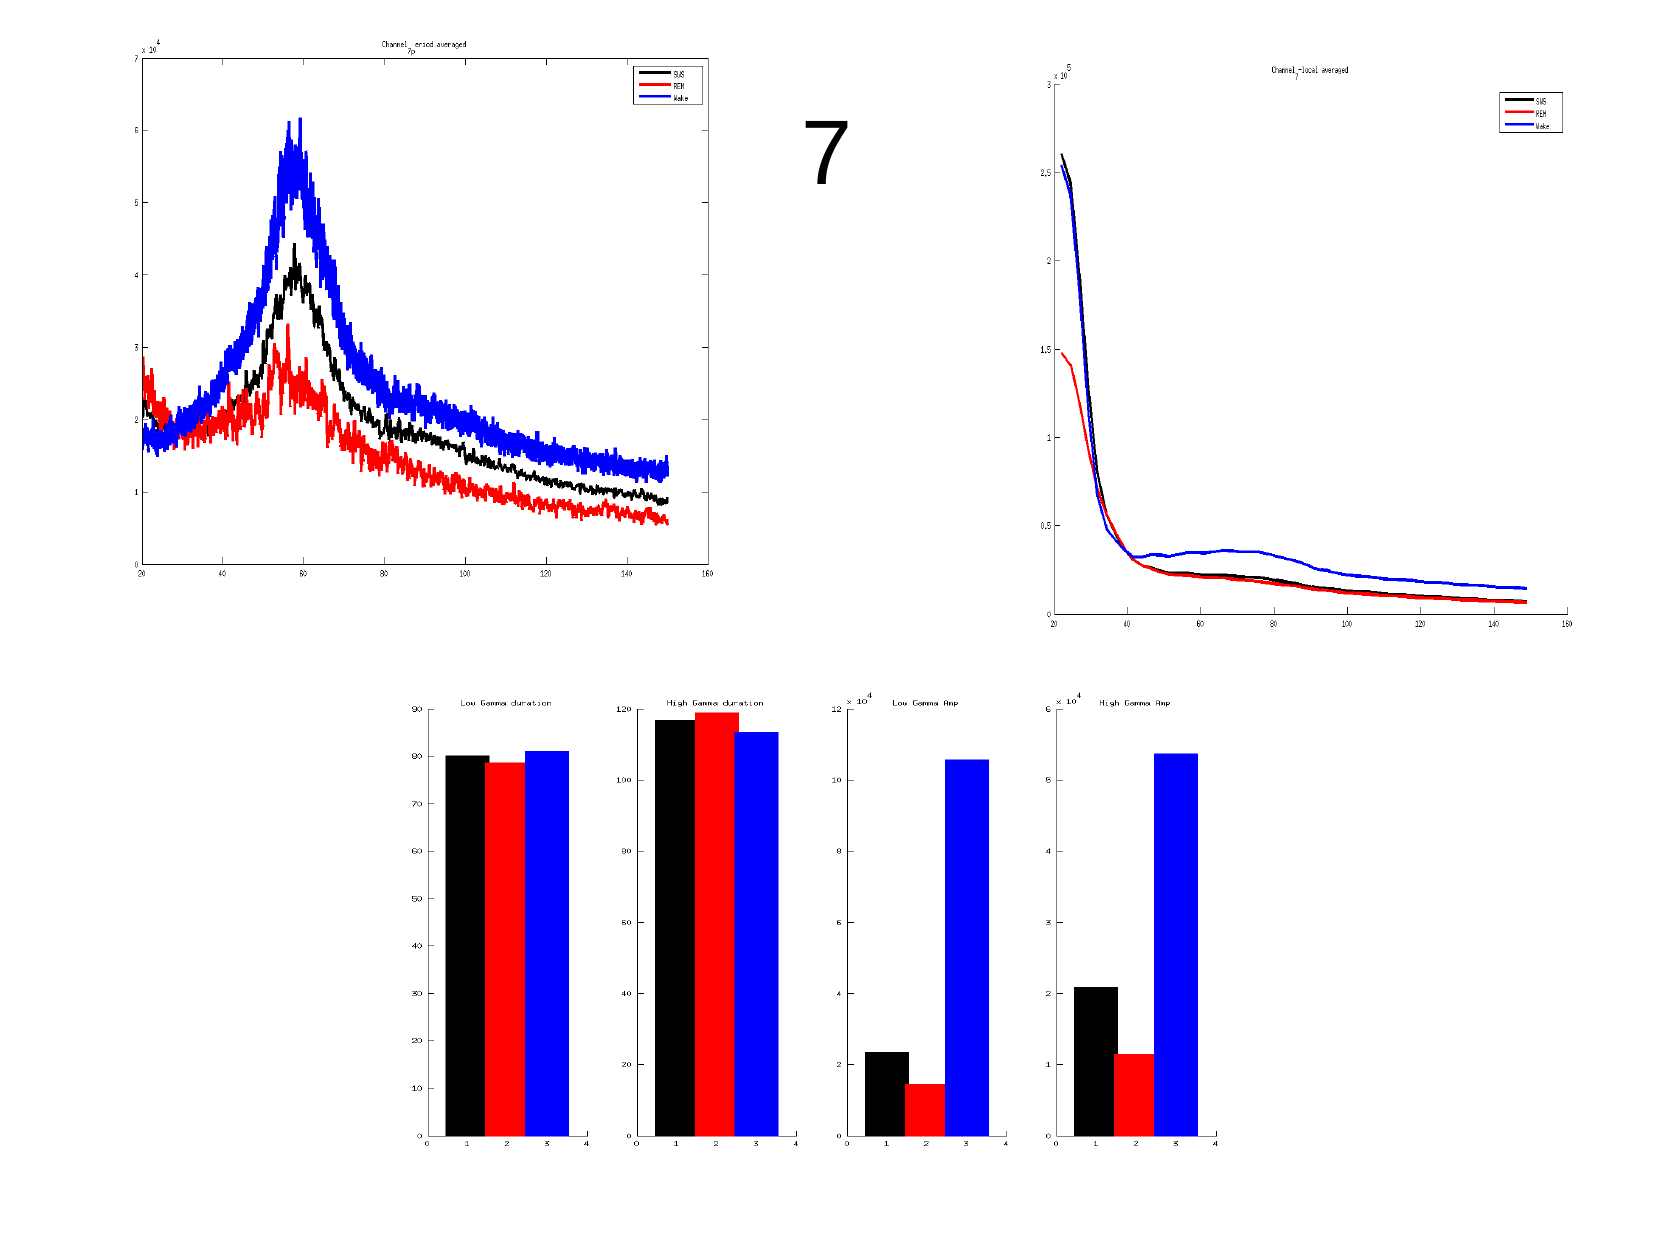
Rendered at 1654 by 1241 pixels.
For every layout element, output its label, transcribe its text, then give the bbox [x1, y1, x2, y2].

picture [295, 35, 1630, 1193]
title 7 [777, 49, 968, 257]
picture [47, 11, 777, 632]
